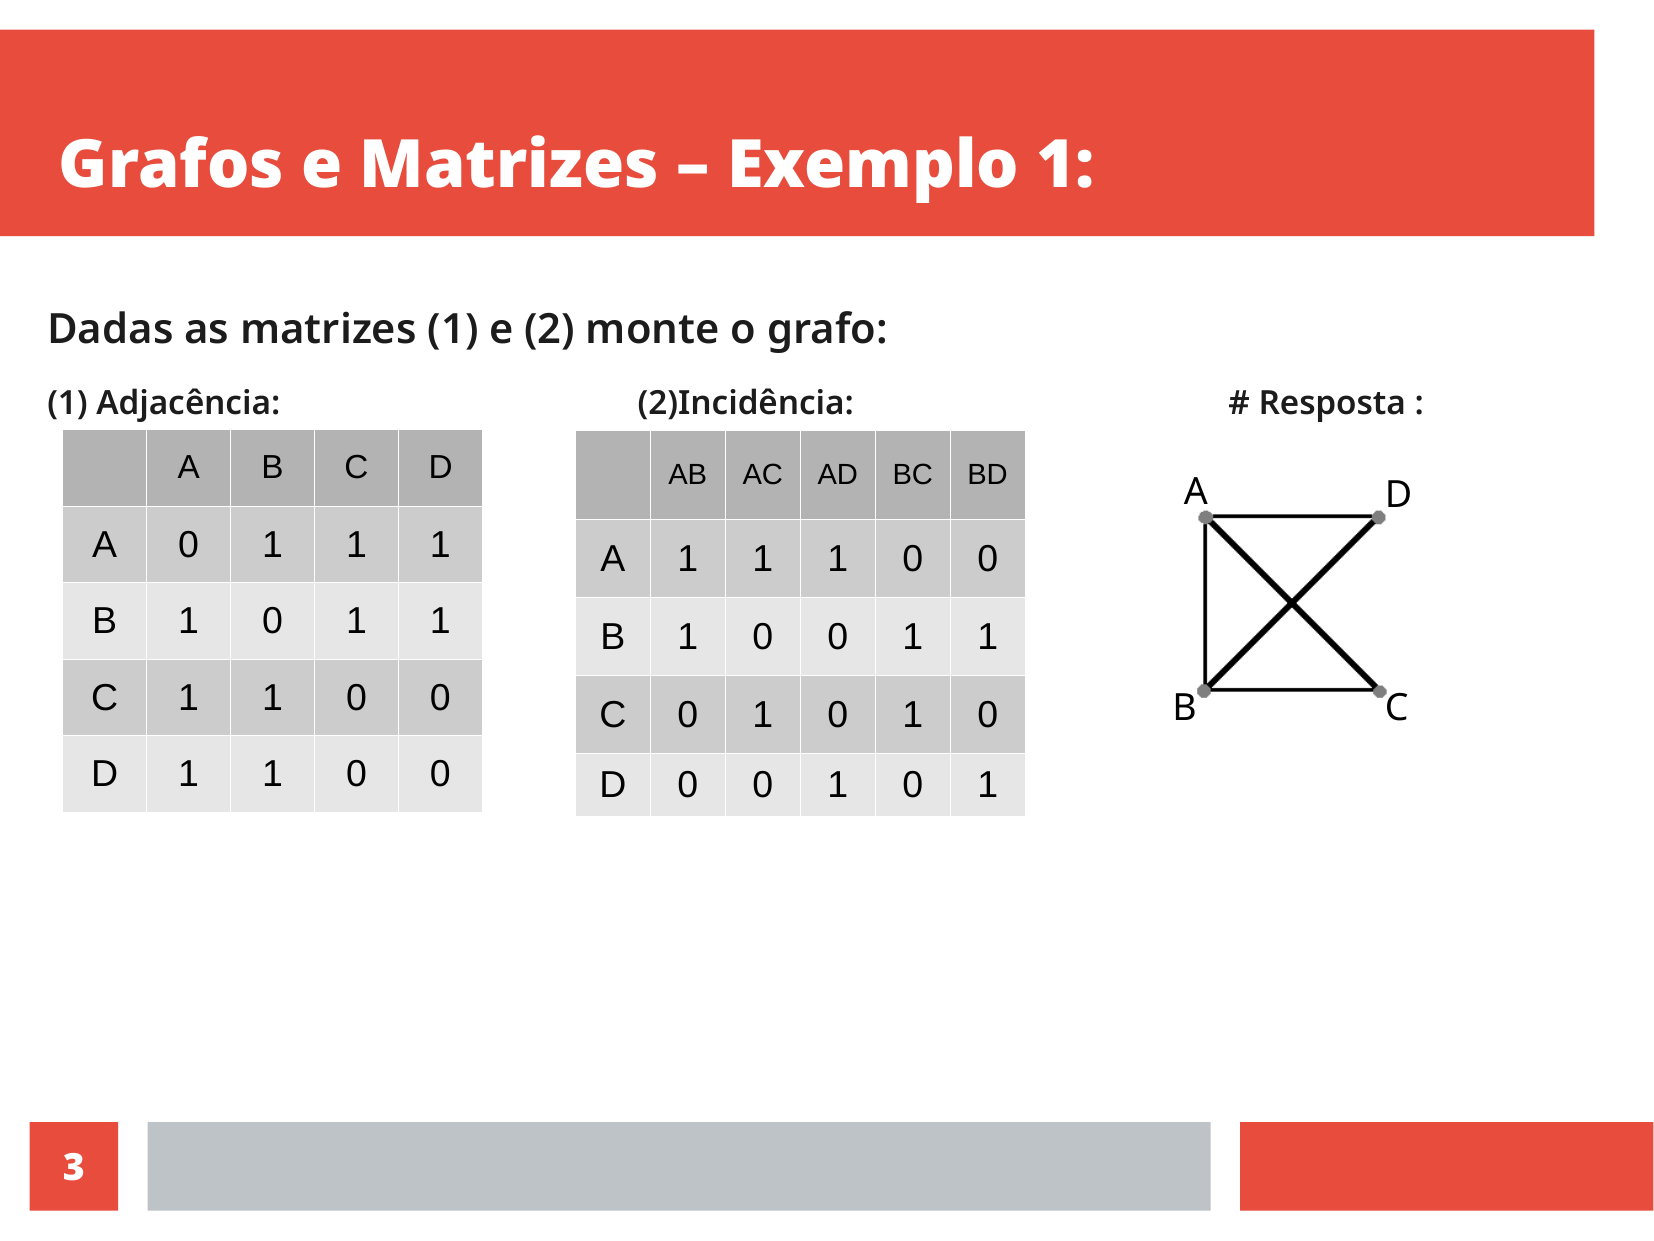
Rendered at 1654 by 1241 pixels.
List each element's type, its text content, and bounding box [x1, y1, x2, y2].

table_header C [315, 430, 398, 506]
title Grafos e Matrizes – Exemplo 1: [59, 59, 1595, 207]
table_cell 1 [231, 507, 314, 582]
table_cell 1 [315, 507, 398, 582]
table_cell 0 [231, 583, 314, 659]
table_cell 1 [876, 676, 950, 753]
table_cell 0 [399, 736, 482, 812]
table_header B [231, 430, 314, 506]
text_box B [1157, 673, 1276, 736]
table_header [576, 431, 650, 519]
table_cell 0 [315, 736, 398, 812]
text_box D [1370, 460, 1465, 523]
text_box A [1169, 457, 1229, 556]
table_cell 1 [147, 660, 230, 735]
text_box C [1370, 673, 1477, 768]
table_cell 0 [801, 676, 875, 753]
table_cell 0 [651, 676, 725, 753]
table_cell 1 [315, 583, 398, 659]
table_header BC [876, 431, 950, 519]
table_cell 1 [876, 598, 950, 675]
table_cell 1 [726, 520, 800, 597]
table_cell 0 [315, 660, 398, 735]
table_cell 1 [147, 736, 230, 812]
table_header AC [726, 431, 800, 519]
table_cell 0 [651, 754, 725, 816]
table_cell 0 [147, 507, 230, 582]
table_cell D [63, 736, 146, 812]
table_cell 1 [651, 598, 725, 675]
table_cell A [576, 520, 650, 597]
table_cell 0 [951, 520, 1025, 597]
table_cell 1 [651, 520, 725, 597]
table_header AD [801, 431, 875, 519]
table_header A [147, 430, 230, 506]
table_cell 1 [726, 676, 800, 753]
table_cell 0 [726, 598, 800, 675]
table_cell B [63, 583, 146, 659]
table_cell 1 [399, 583, 482, 659]
table_cell C [576, 676, 650, 753]
table_cell 1 [231, 660, 314, 735]
list Dadas as matrizes (1) e (2) monte o grafo: (1) Adjacência: (2)Incidência: # Resposta : [47, 200, 1554, 969]
table_cell 1 [399, 507, 482, 582]
table_cell C [63, 660, 146, 735]
table_header BD [951, 431, 1025, 519]
table_header D [399, 430, 482, 506]
table_cell 0 [726, 754, 800, 816]
table_cell D [576, 754, 650, 816]
table_cell 1 [951, 598, 1025, 675]
table_cell B [576, 598, 650, 675]
table_header [63, 430, 146, 506]
table_cell 1 [801, 520, 875, 597]
table_cell 0 [876, 520, 950, 597]
table_cell 1 [147, 583, 230, 659]
table_cell A [63, 507, 146, 582]
table_cell 0 [801, 598, 875, 675]
table_cell 0 [876, 754, 950, 816]
table_cell 0 [399, 660, 482, 735]
table_header AB [651, 431, 725, 519]
table_cell 0 [951, 676, 1025, 753]
table_cell 1 [951, 754, 1025, 816]
table_cell 1 [231, 736, 314, 812]
table_cell 1 [801, 754, 875, 816]
picture [1169, 496, 1420, 714]
